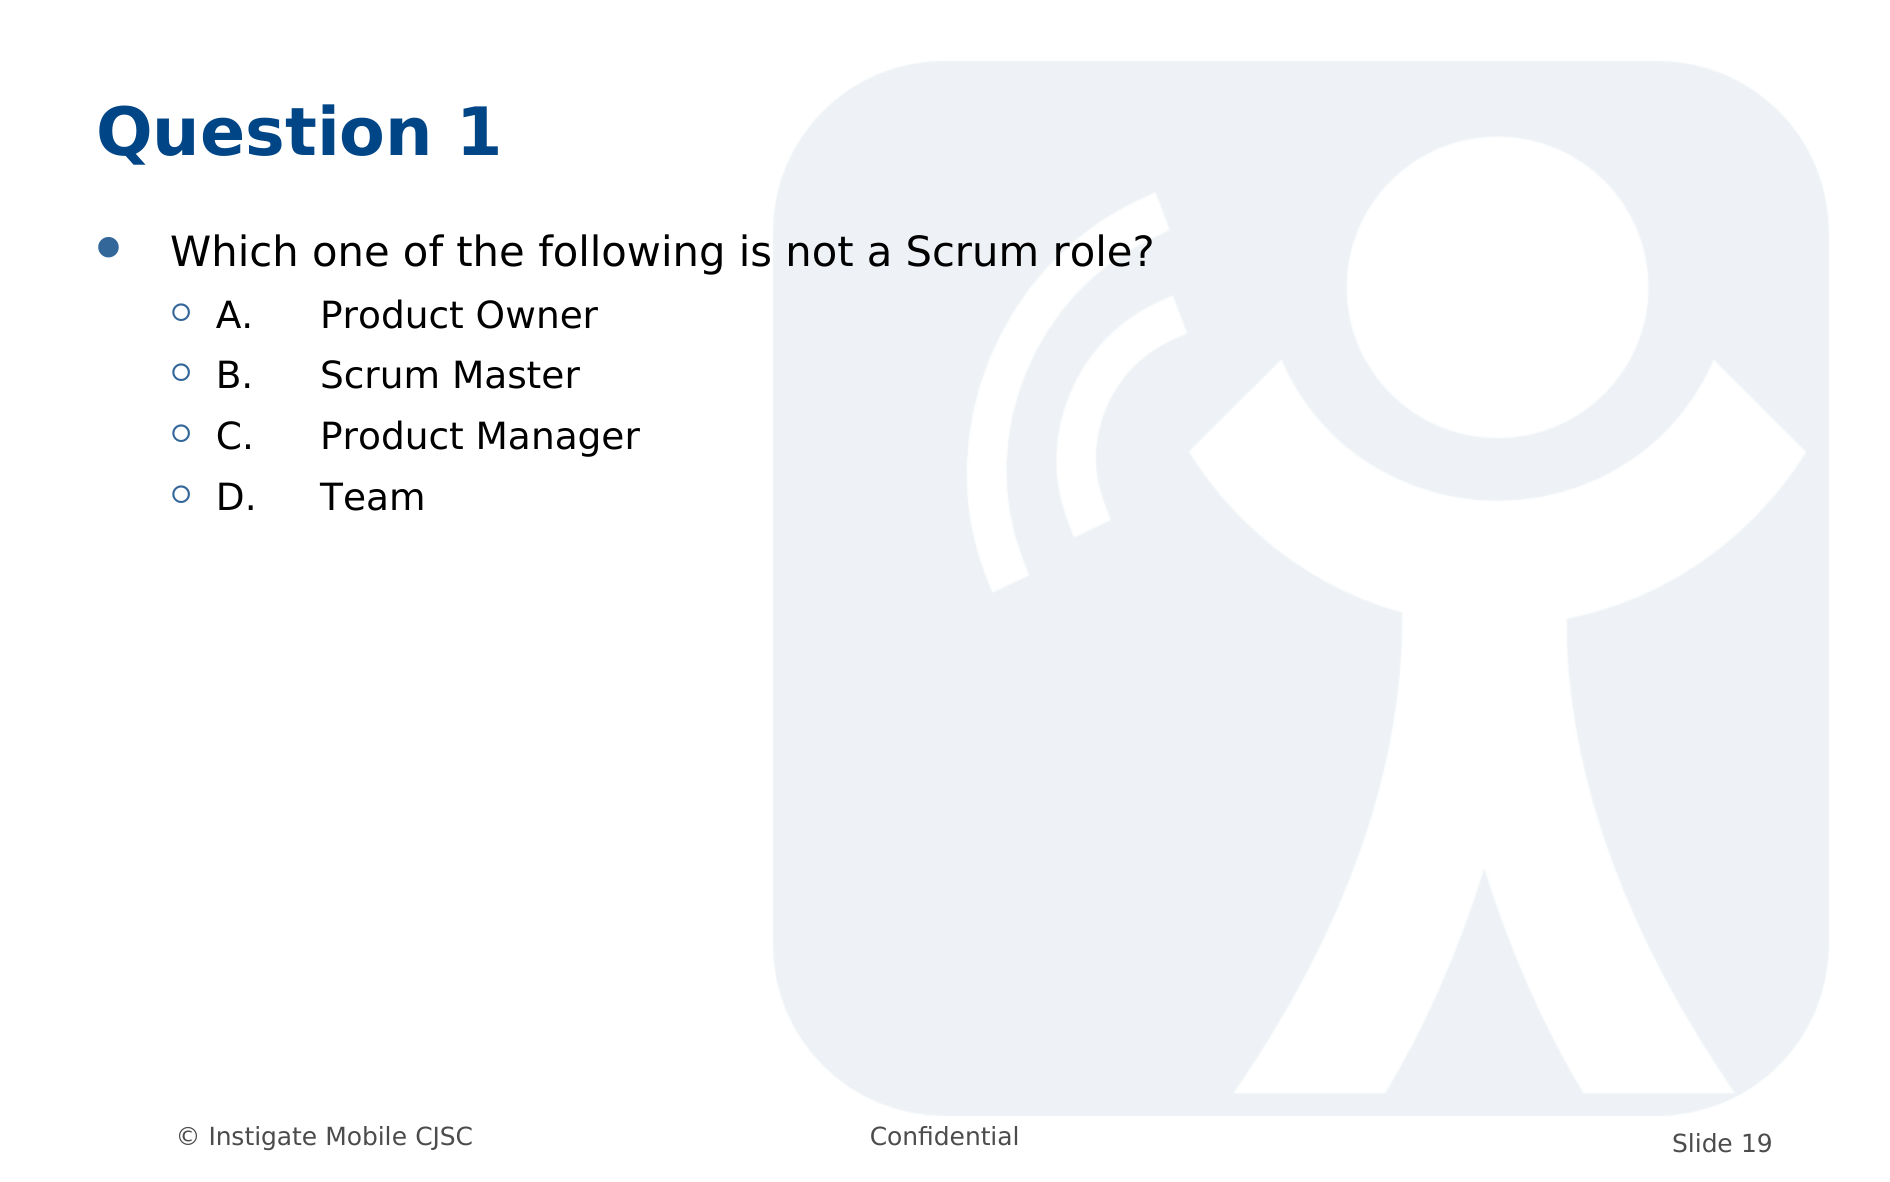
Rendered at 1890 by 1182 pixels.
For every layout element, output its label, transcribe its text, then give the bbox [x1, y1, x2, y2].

list Which one of the following is not a Scrum role? A. Product Owner B. Scrum Master C. Product Manager D. Team [95, 228, 1795, 914]
title Question 1 [96, 47, 1794, 217]
